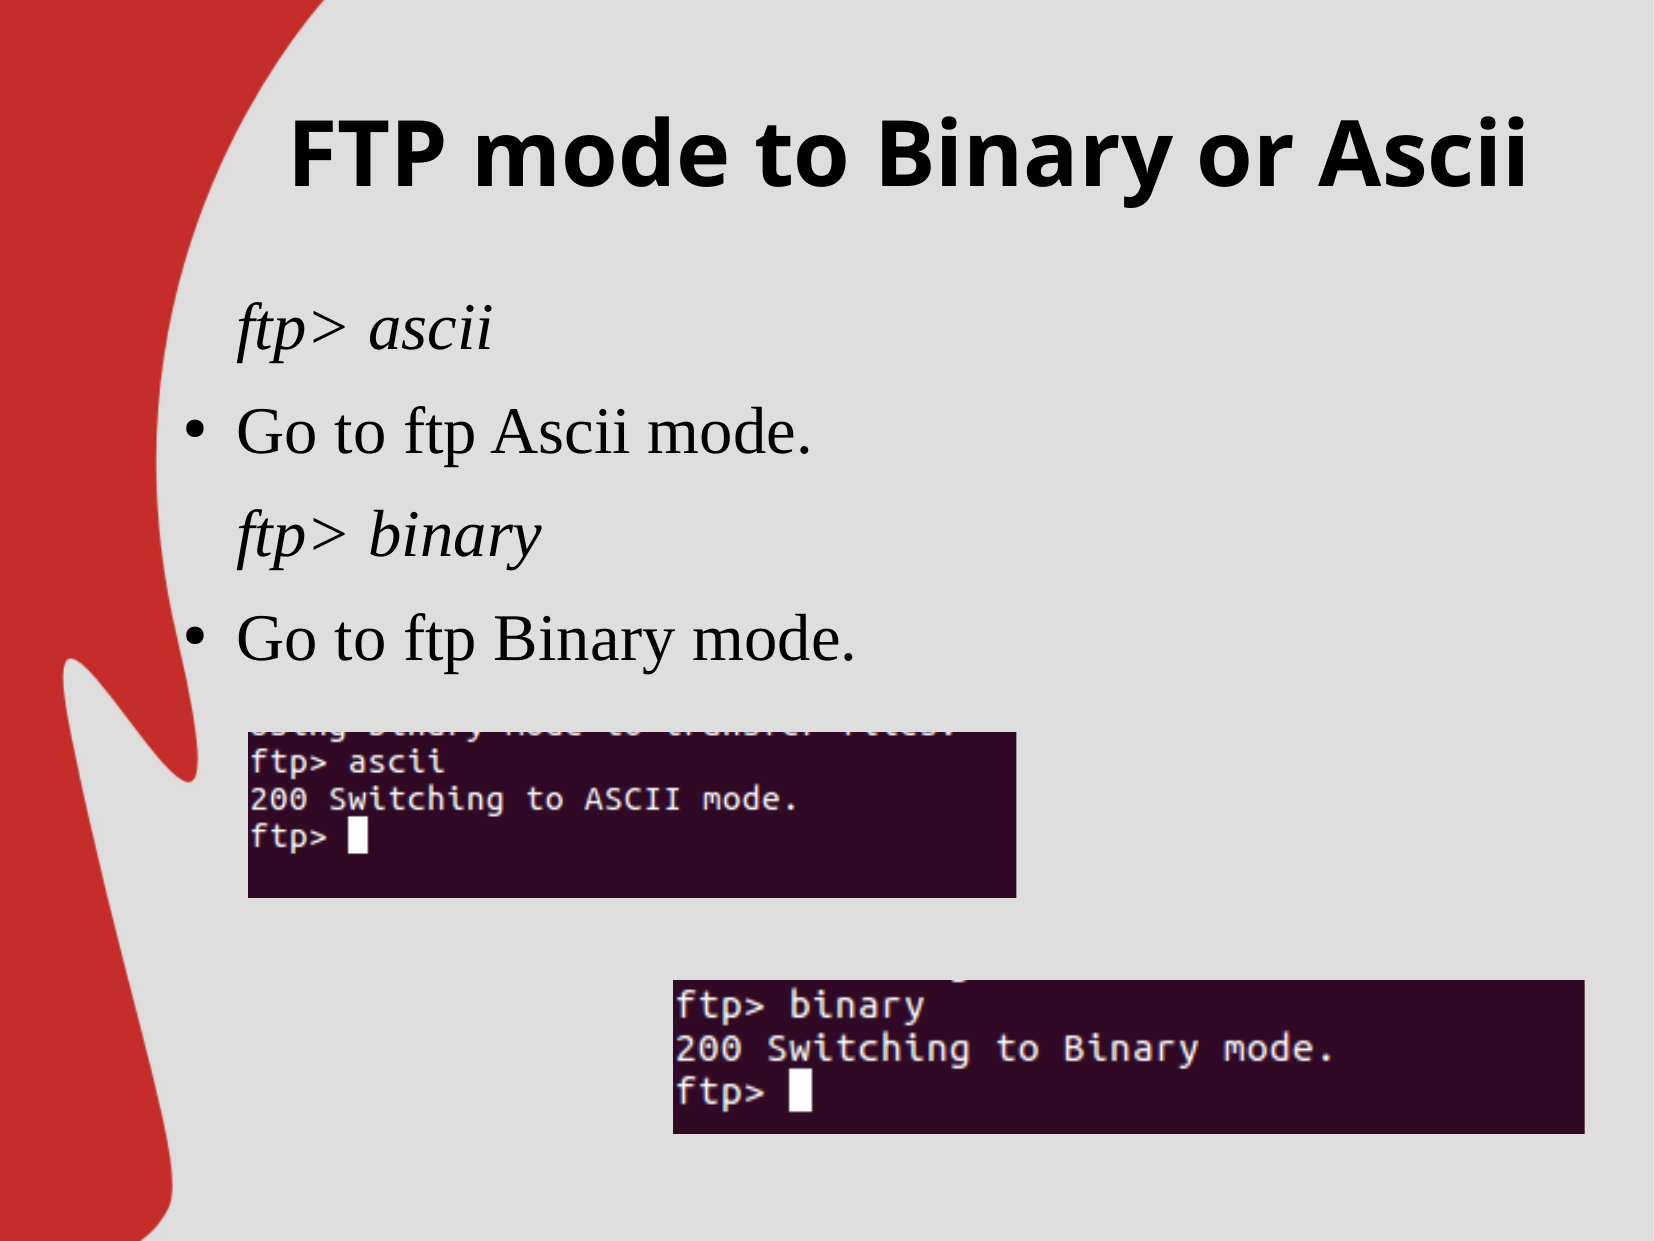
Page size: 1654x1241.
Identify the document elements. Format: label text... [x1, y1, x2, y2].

picture [248, 732, 1017, 898]
title FTP mode to Binary or Ascii [165, 33, 1654, 269]
list ftp> ascii Go to ftp Ascii mode. ftp> binary Go to ftp Binary mode. [165, 290, 1654, 1010]
picture [0, 0, 1654, 1241]
